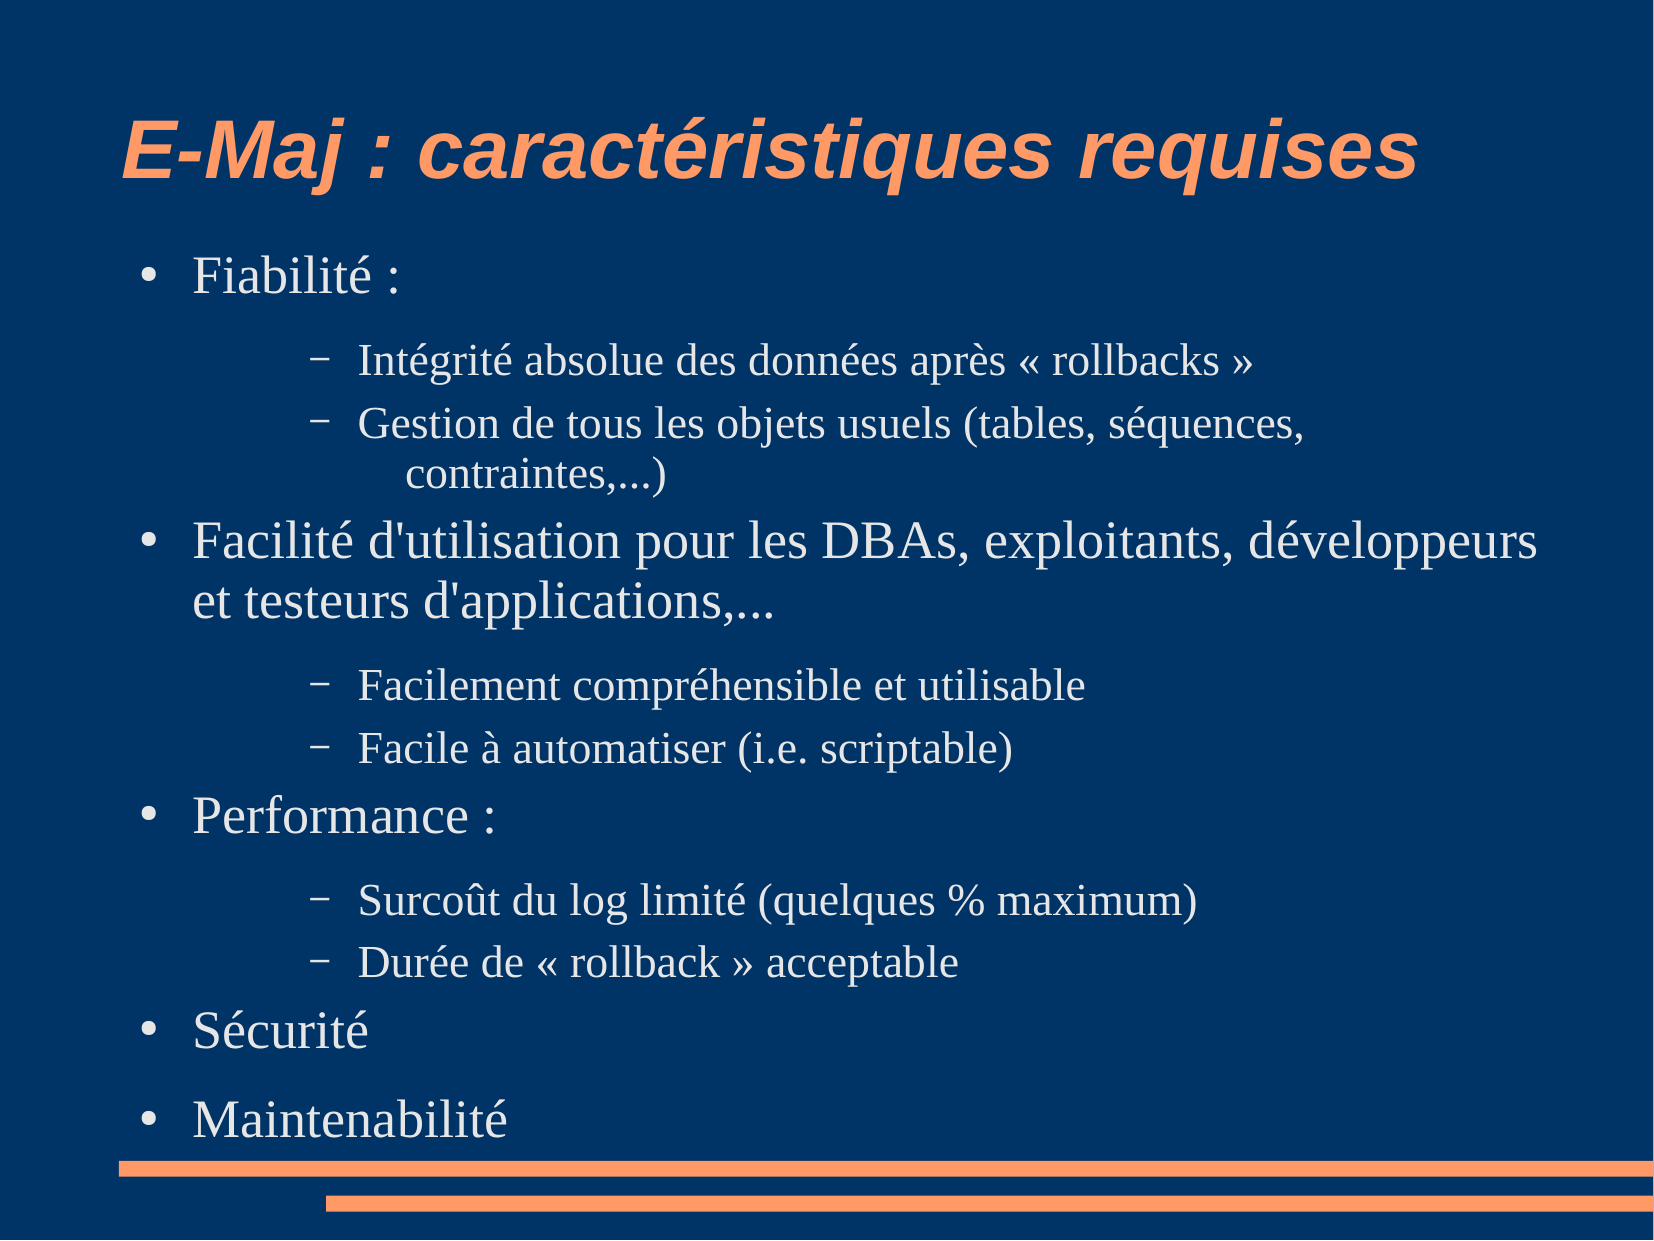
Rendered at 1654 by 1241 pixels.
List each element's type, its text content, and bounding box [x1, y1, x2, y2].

list Fiabilité : Intégrité absolue des données après « rollbacks » Gestion de tous les objets usuels (tables, séquences, contraintes,...) Facilité d'utilisation pour les DBAs, exploitants, développeurs et testeurs d'applications,... Facilement compréhensible et utilisable Facile à automatiser (i.e. scriptable) Performance : Surcoût du log limité (quelques % maximum) Durée de « rollback » acceptable Sécurité Maintenabilité [121, 245, 1561, 1158]
title E-Maj : caractéristiques requises [121, 53, 1534, 245]
